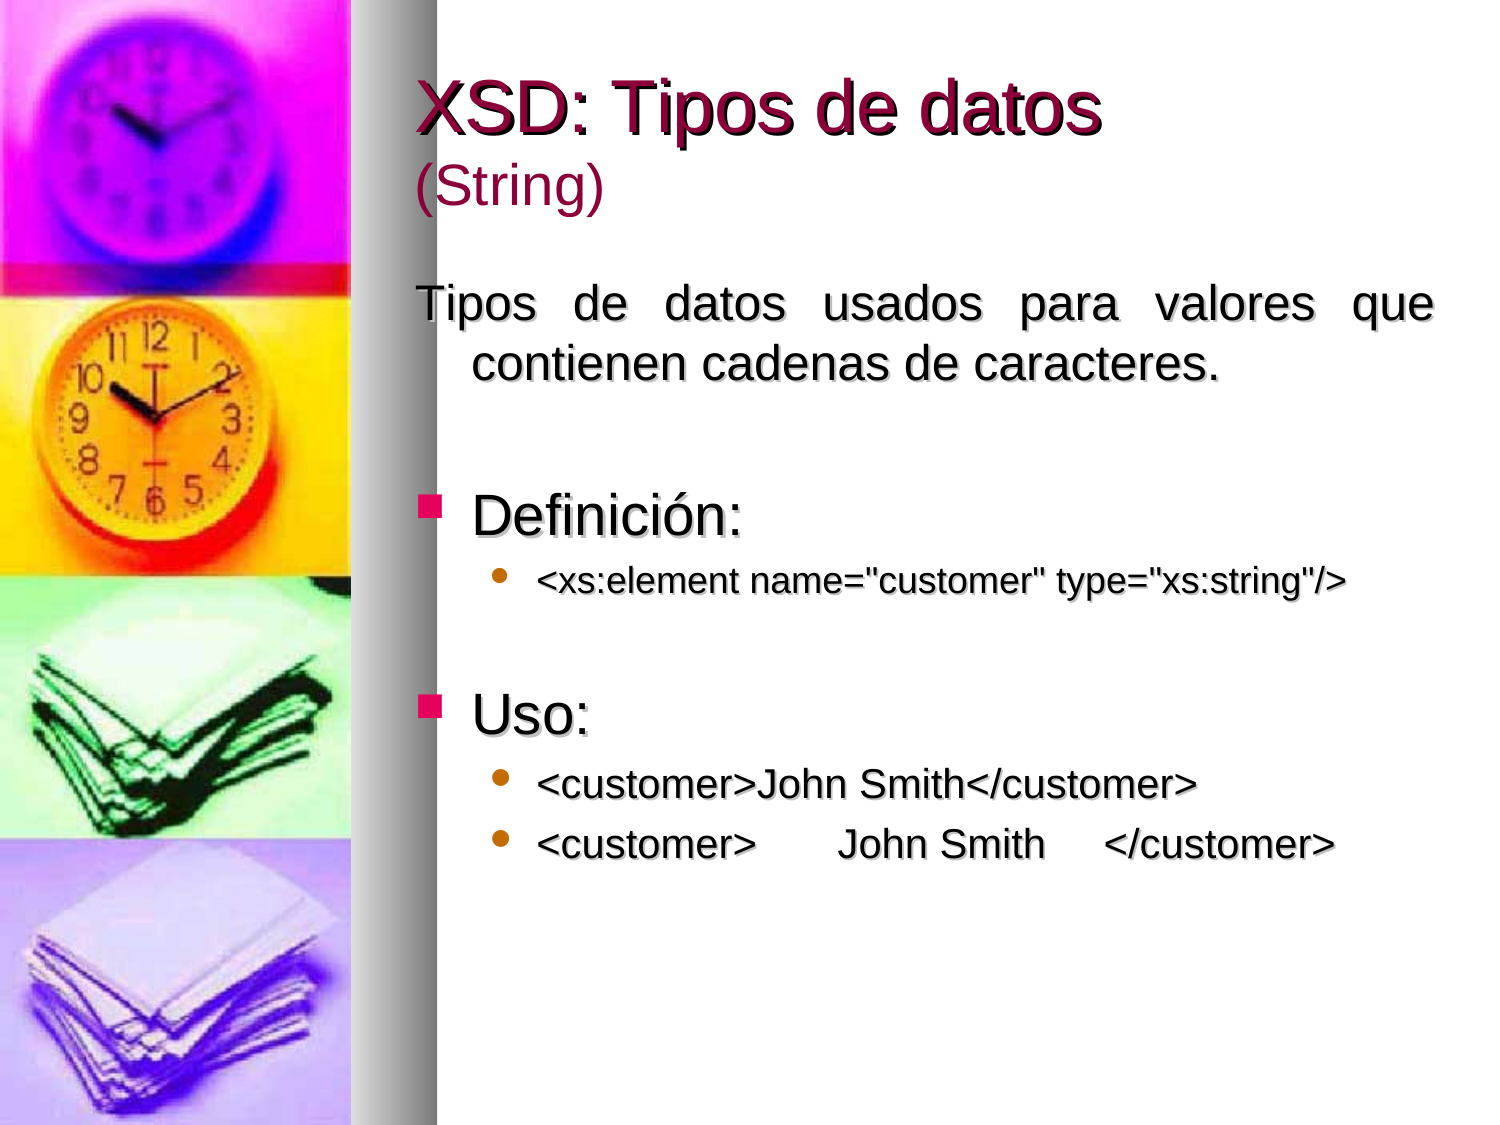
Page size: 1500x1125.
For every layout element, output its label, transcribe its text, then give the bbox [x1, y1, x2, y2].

picture [0, 0, 351, 1125]
list Tipos de datos usados para valores que contienen cadenas de caracteres. Definición: <xs:element name="customer" type="xs:string"/> Uso: <customer>John Smith</customer> <customer> John Smith </customer> [399, 262, 1450, 1000]
title XSD: Tipos de datos (String) [399, 37, 1450, 238]
